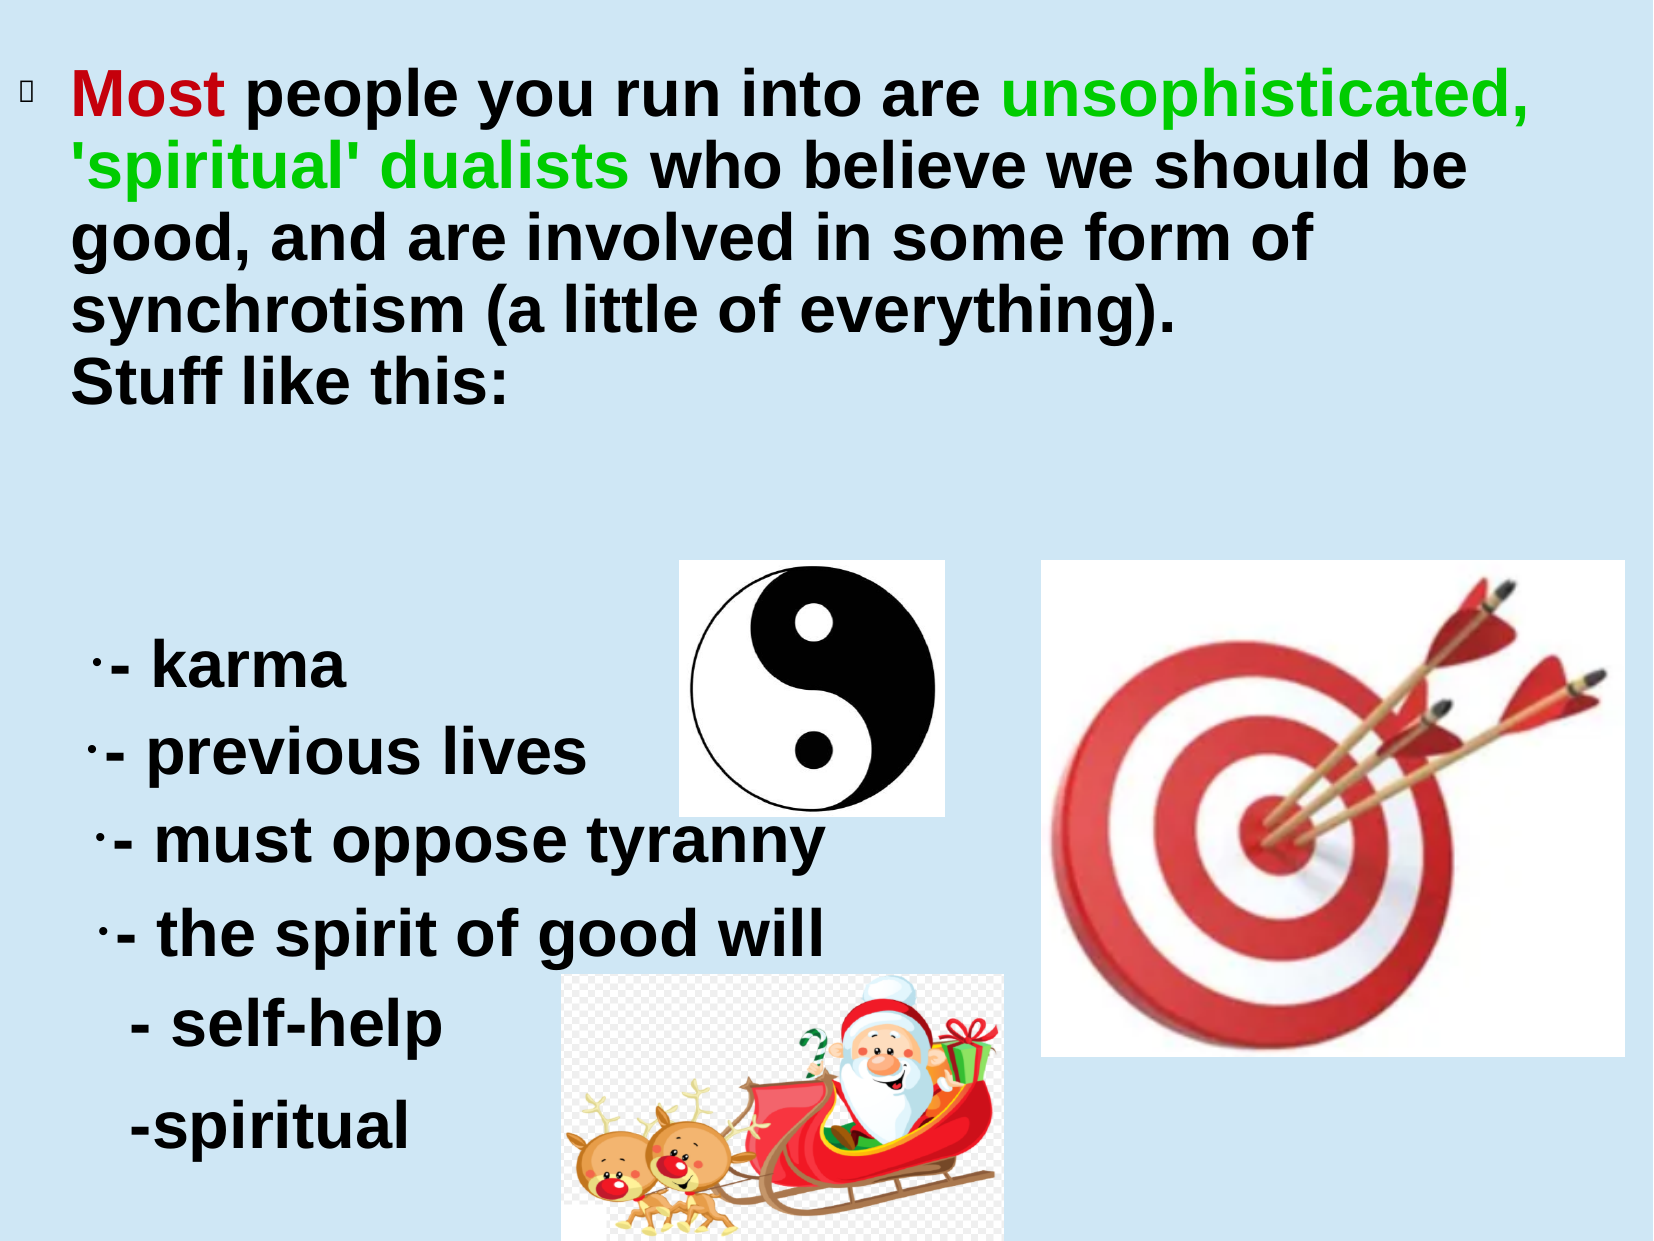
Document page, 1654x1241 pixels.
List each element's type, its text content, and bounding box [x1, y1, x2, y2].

list - previous lives [86, 716, 596, 806]
text_box - self-help -spiritual [129, 989, 561, 1076]
list - must oppose tyranny [95, 805, 847, 897]
list Most people you run into are unsophisticated, 'spiritual' dualists who believe we should be good, and are involved in some form of synchrotism (a little of everything). Stuff like this: [0, 59, 1606, 555]
list - karma [91, 629, 471, 704]
picture [679, 560, 945, 817]
picture [561, 974, 1004, 1241]
picture [1041, 560, 1625, 1057]
list - the spirit of good will [98, 899, 978, 977]
